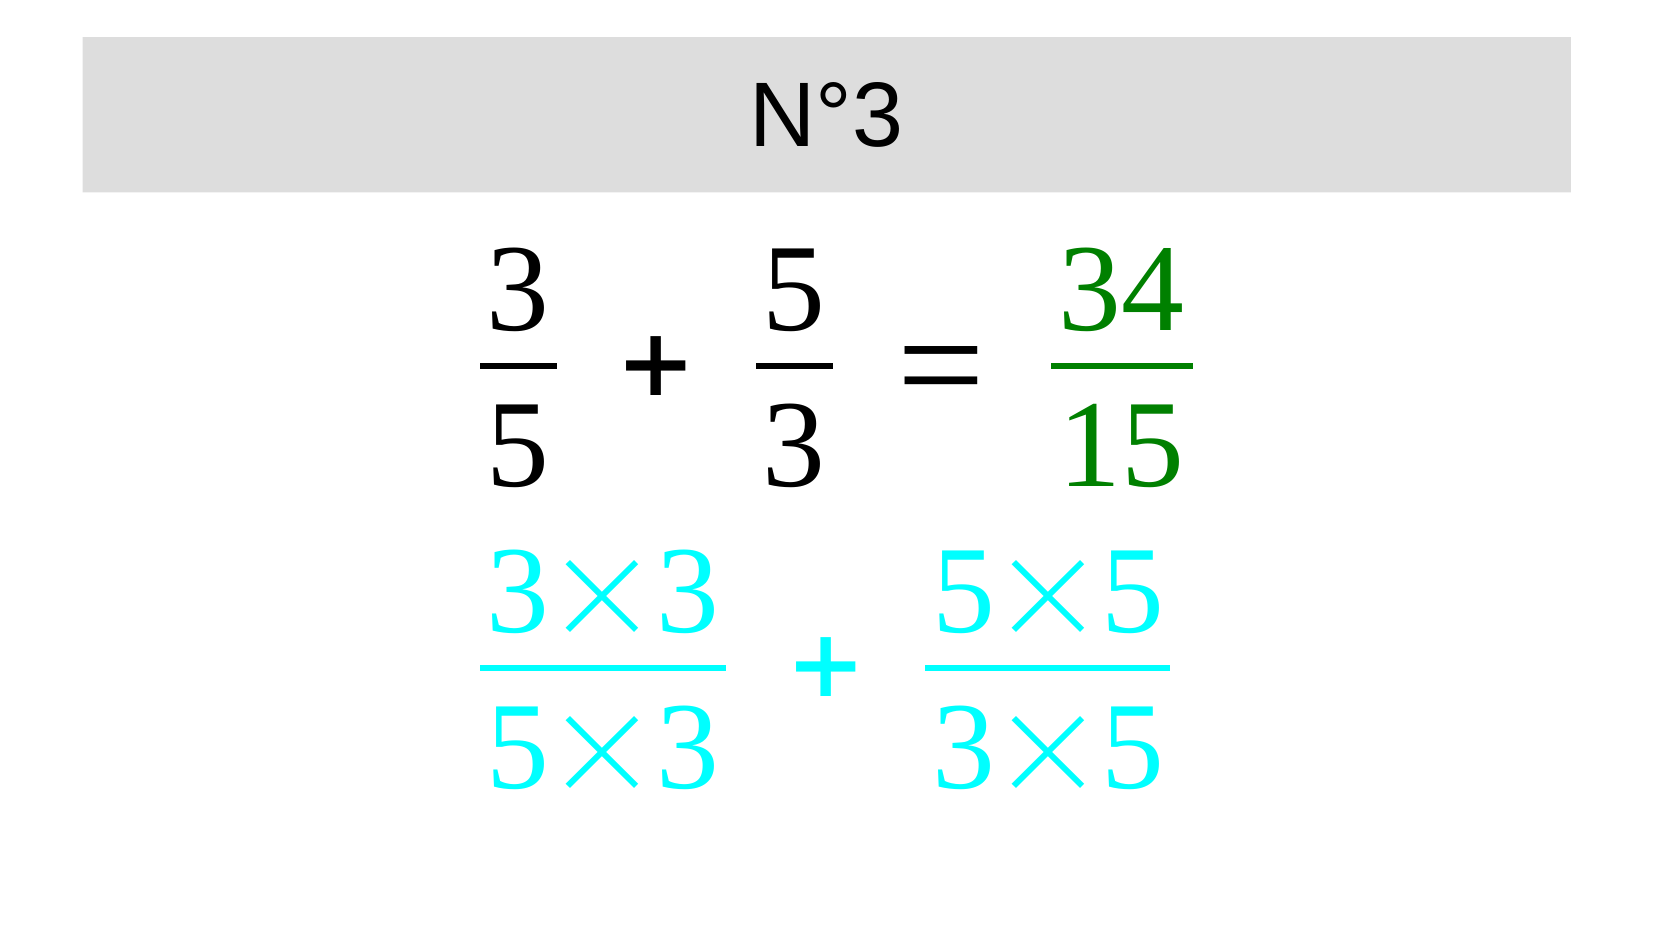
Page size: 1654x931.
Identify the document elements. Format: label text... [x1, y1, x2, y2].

chart [448, 219, 1205, 815]
title N°3 [82, 37, 1571, 193]
